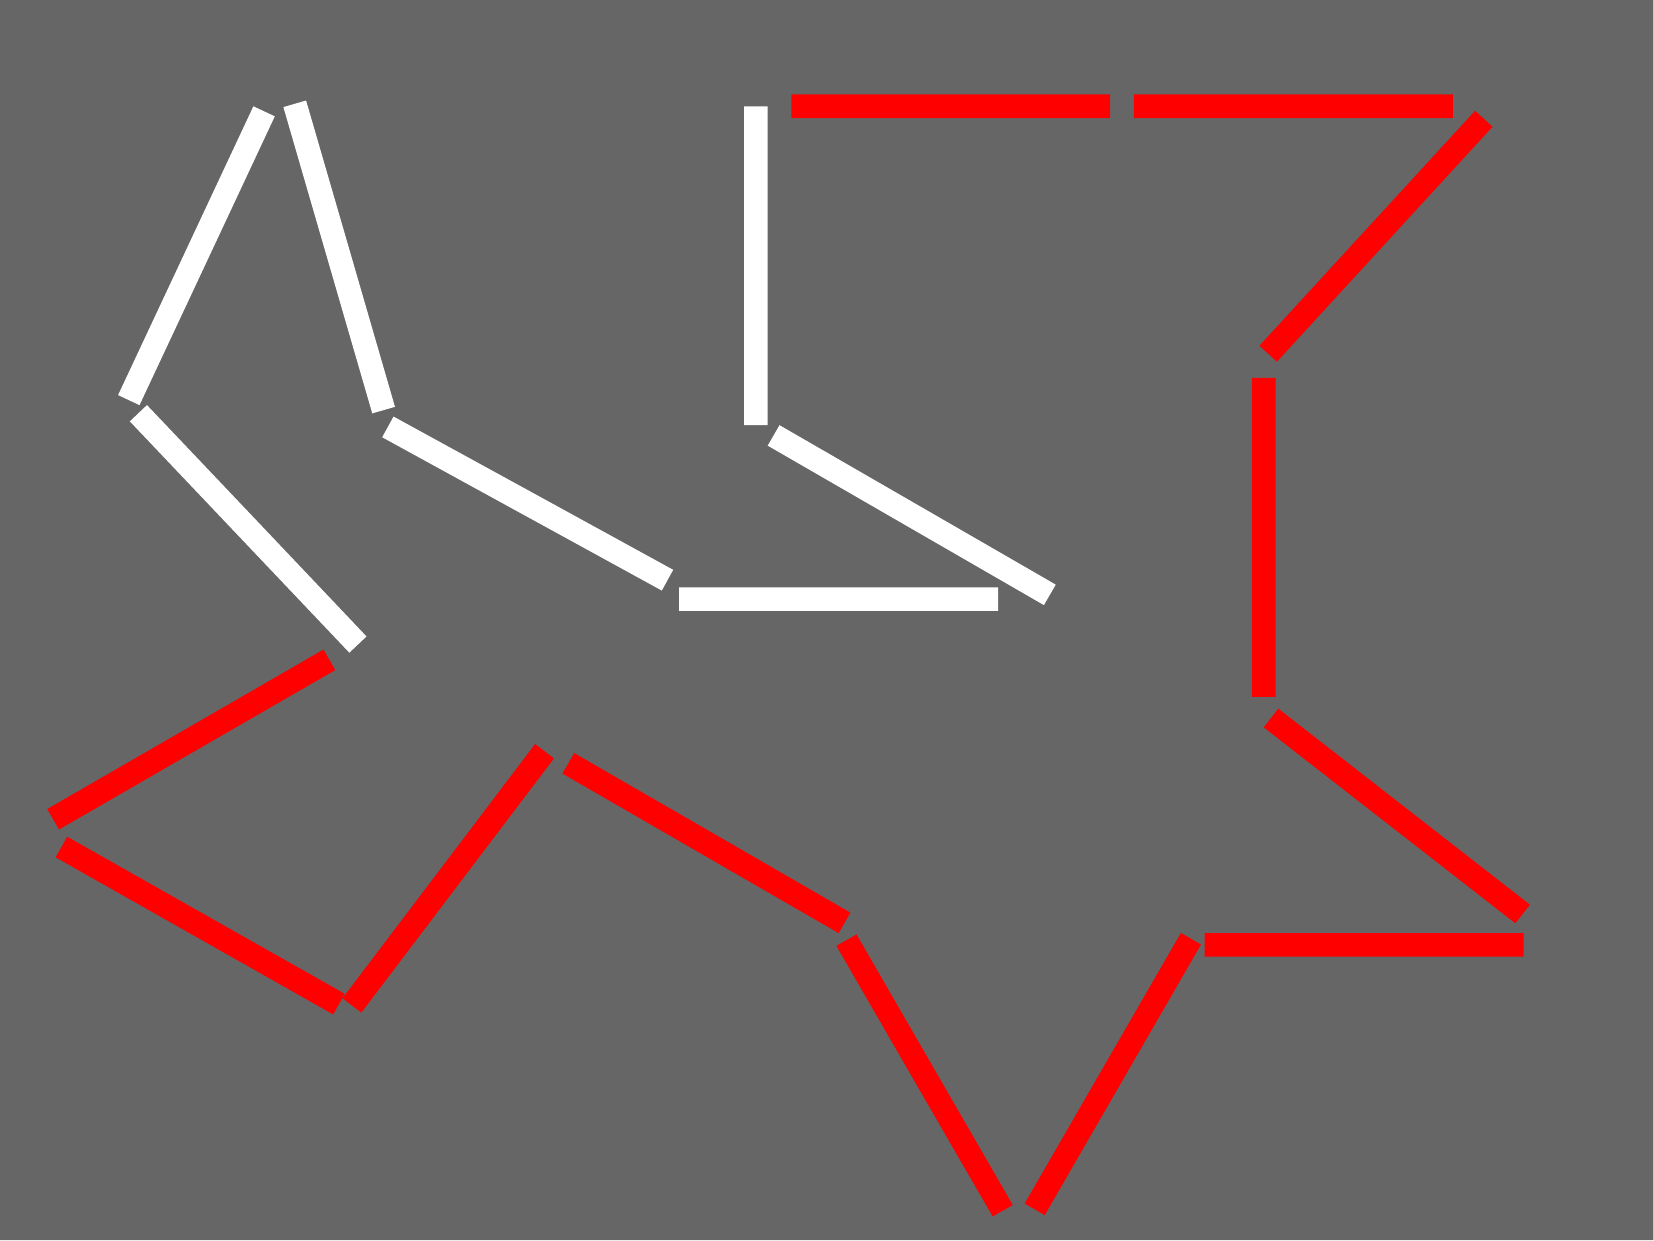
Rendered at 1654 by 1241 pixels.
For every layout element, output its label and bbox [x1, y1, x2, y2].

text_box [0, 0, 1654, 1241]
